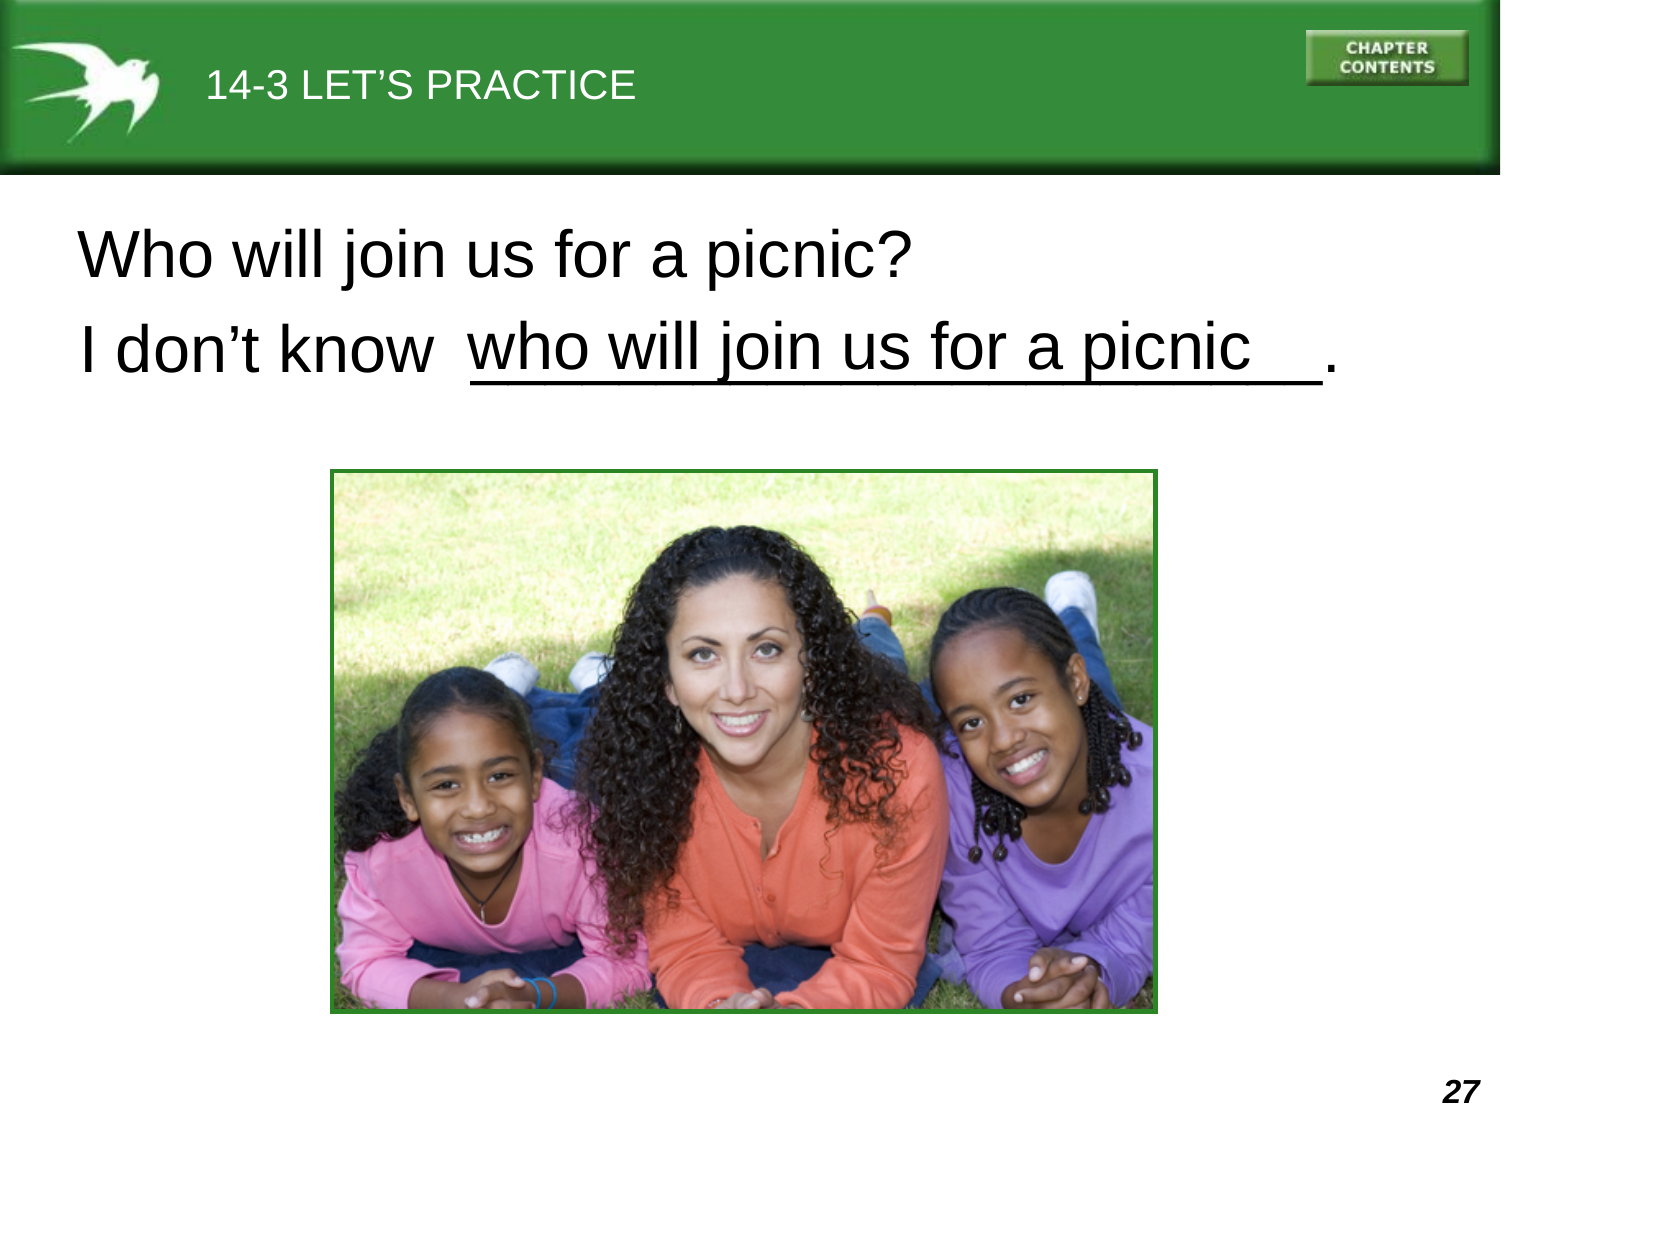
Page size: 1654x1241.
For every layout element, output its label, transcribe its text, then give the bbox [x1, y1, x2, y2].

text_box I don’t know _______________________. [64, 298, 1357, 394]
text_box 14-3 LET’S PRACTICE [190, 50, 1363, 116]
text_box who will join us for a picnic [453, 295, 1268, 392]
picture [334, 473, 1154, 1010]
picture [0, 0, 1500, 175]
text_box Who will join us for a picnic? [62, 203, 930, 299]
